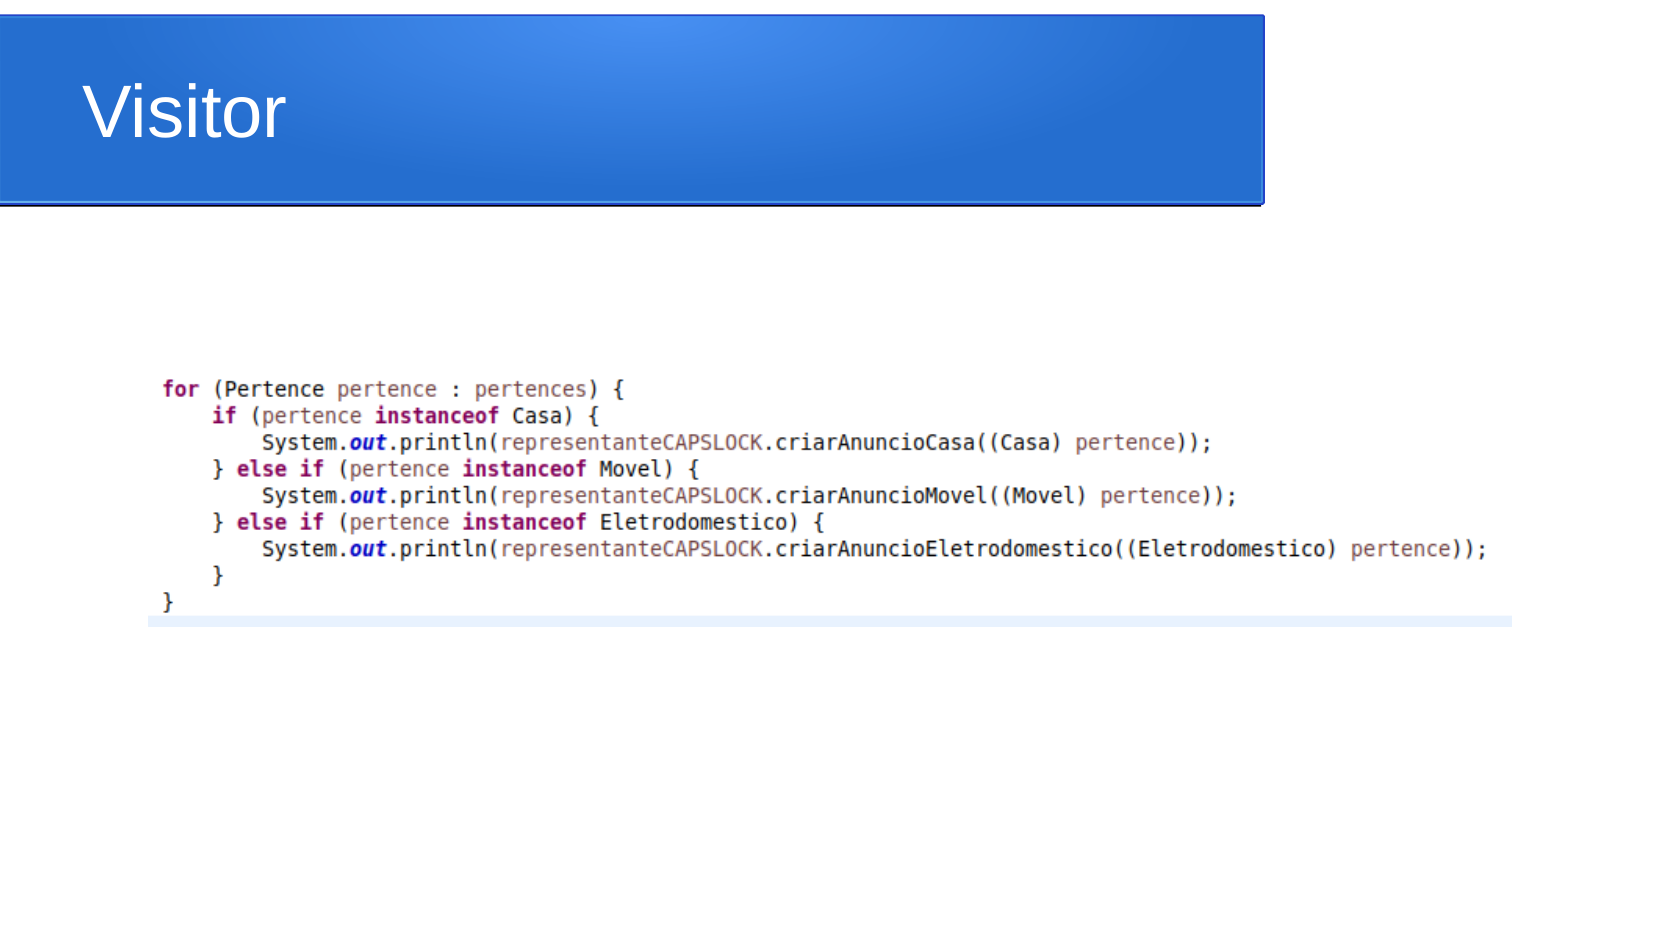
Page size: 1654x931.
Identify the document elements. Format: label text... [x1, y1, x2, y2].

title Visitor [82, 35, 1235, 189]
picture [148, 361, 1512, 627]
